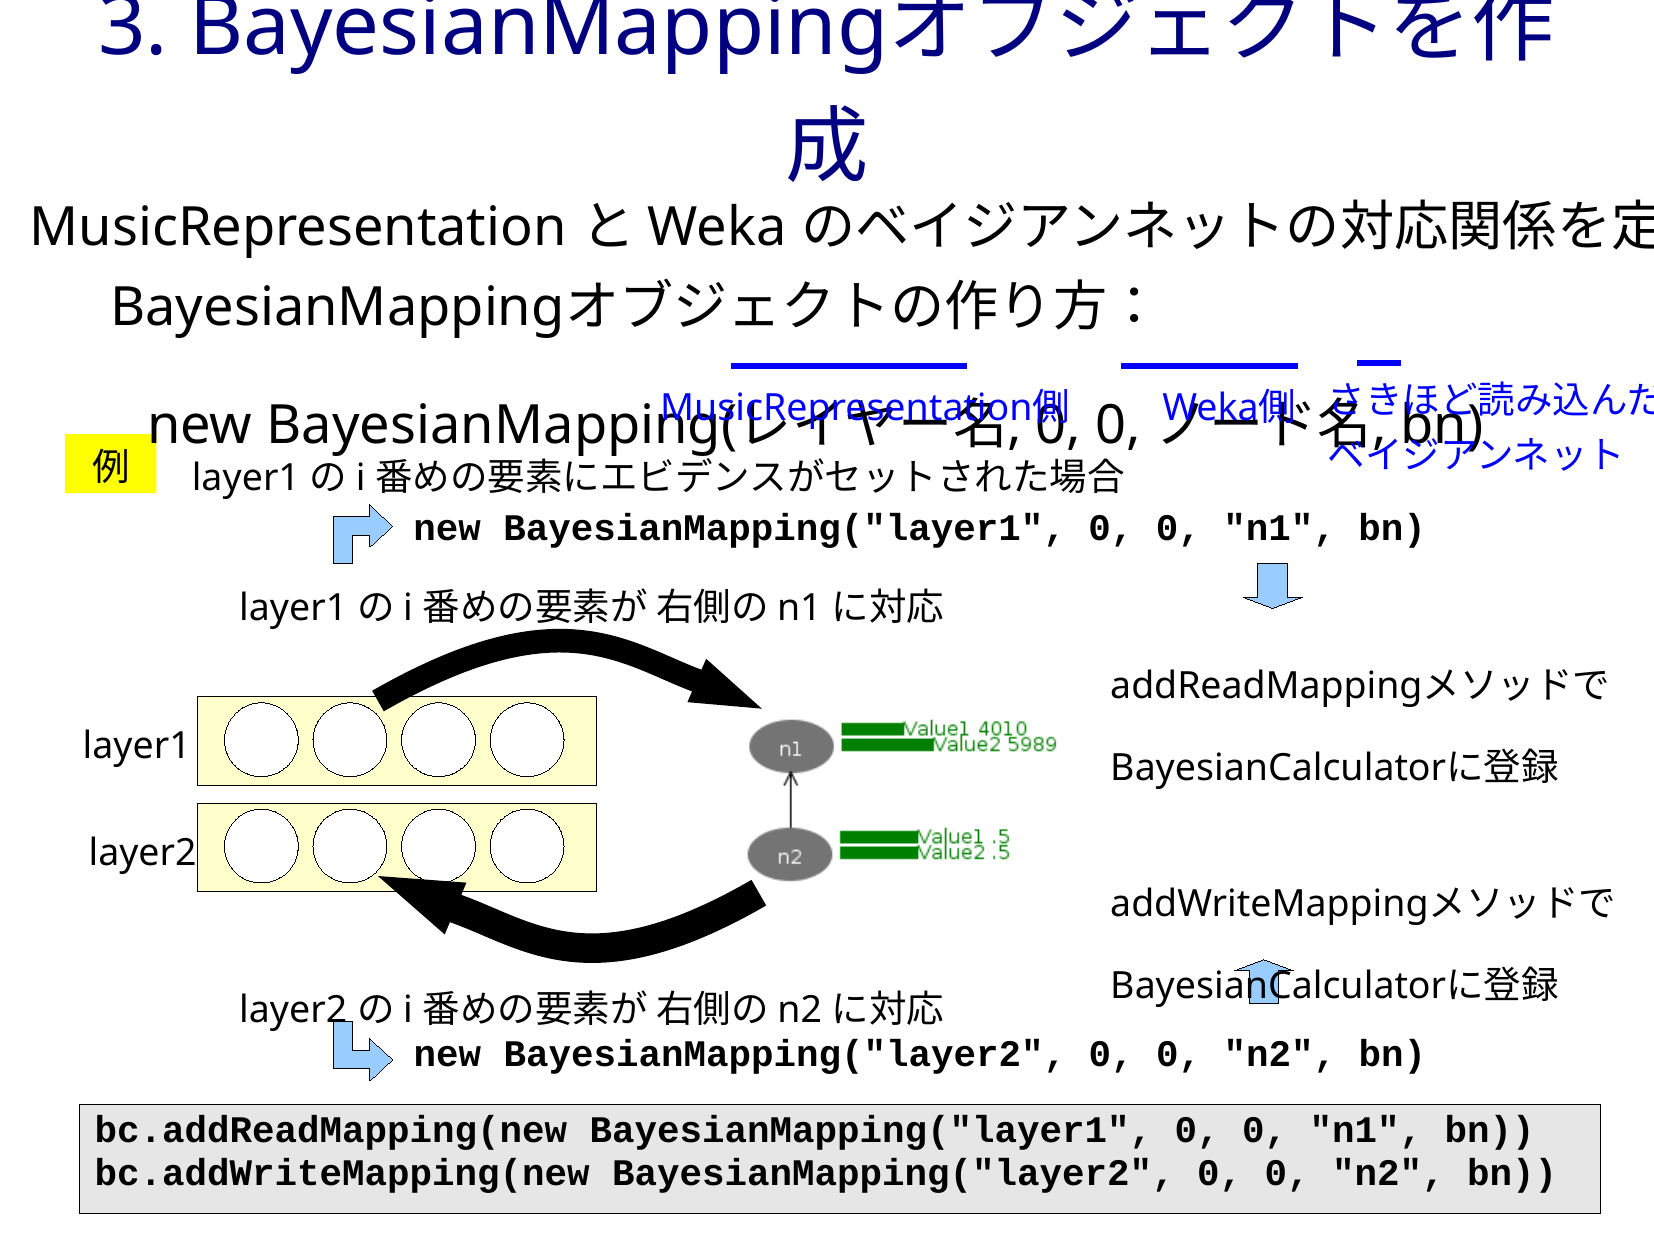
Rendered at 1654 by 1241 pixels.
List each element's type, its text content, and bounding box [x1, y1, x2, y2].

text_box bc.addReadMapping(new BayesianMapping("layer1", 0, 0, "n1", bn)) bc.addWriteMapping(new BayesianMapping("layer2", 0, 0, "n2", bn)) [79, 1104, 1601, 1214]
text_box Weka側 [1147, 369, 1311, 425]
text_box BayesianMappingオブジェクトの作り方： new BayesianMapping(レイヤー名, 0, 0, ノード名, bn) [43, 215, 1610, 377]
text_box 例 [64, 434, 157, 494]
text_box [1274, 975, 1279, 994]
text_box [197, 803, 597, 892]
picture [715, 667, 1058, 913]
text_box [333, 1021, 393, 1081]
text_box layer2 [73, 817, 212, 874]
text_box [197, 696, 597, 786]
text_box layer1 [67, 711, 206, 767]
text_box layer2 の i 番めの要素が 右側の n2 に対応 [224, 971, 960, 1027]
text_box new BayesianMapping("layer1", 0, 0, "n1", bn) [398, 501, 1441, 560]
text_box MusicRepresentation と Weka のベイジアンネットの対応関係を定義 [14, 135, 1648, 209]
text_box addWriteMappingメソッドで BayesianCalculatorに登録 [1095, 838, 1589, 955]
text_box [1243, 563, 1303, 609]
text_box addReadMappingメソッドで BayesianCalculatorに登録 [1095, 620, 1585, 736]
text_box [333, 504, 393, 564]
text_box layer1 の i 番めの要素が 右側の n1 に対応 [224, 569, 960, 625]
text_box layer1 の i 番めの要素にエビデンスがセットされた場合 [177, 439, 1085, 496]
text_box new BayesianMapping("layer2", 0, 0, "n2", bn) [398, 1027, 1441, 1085]
text_box MusicRepresentation側 [645, 369, 1085, 425]
text_box さきほど読み込んだ ベイジアンネット [1312, 363, 1653, 459]
title 3. BayesianMappingオブジェクトを作成 [82, 0, 1571, 135]
text_box [1234, 959, 1294, 1004]
